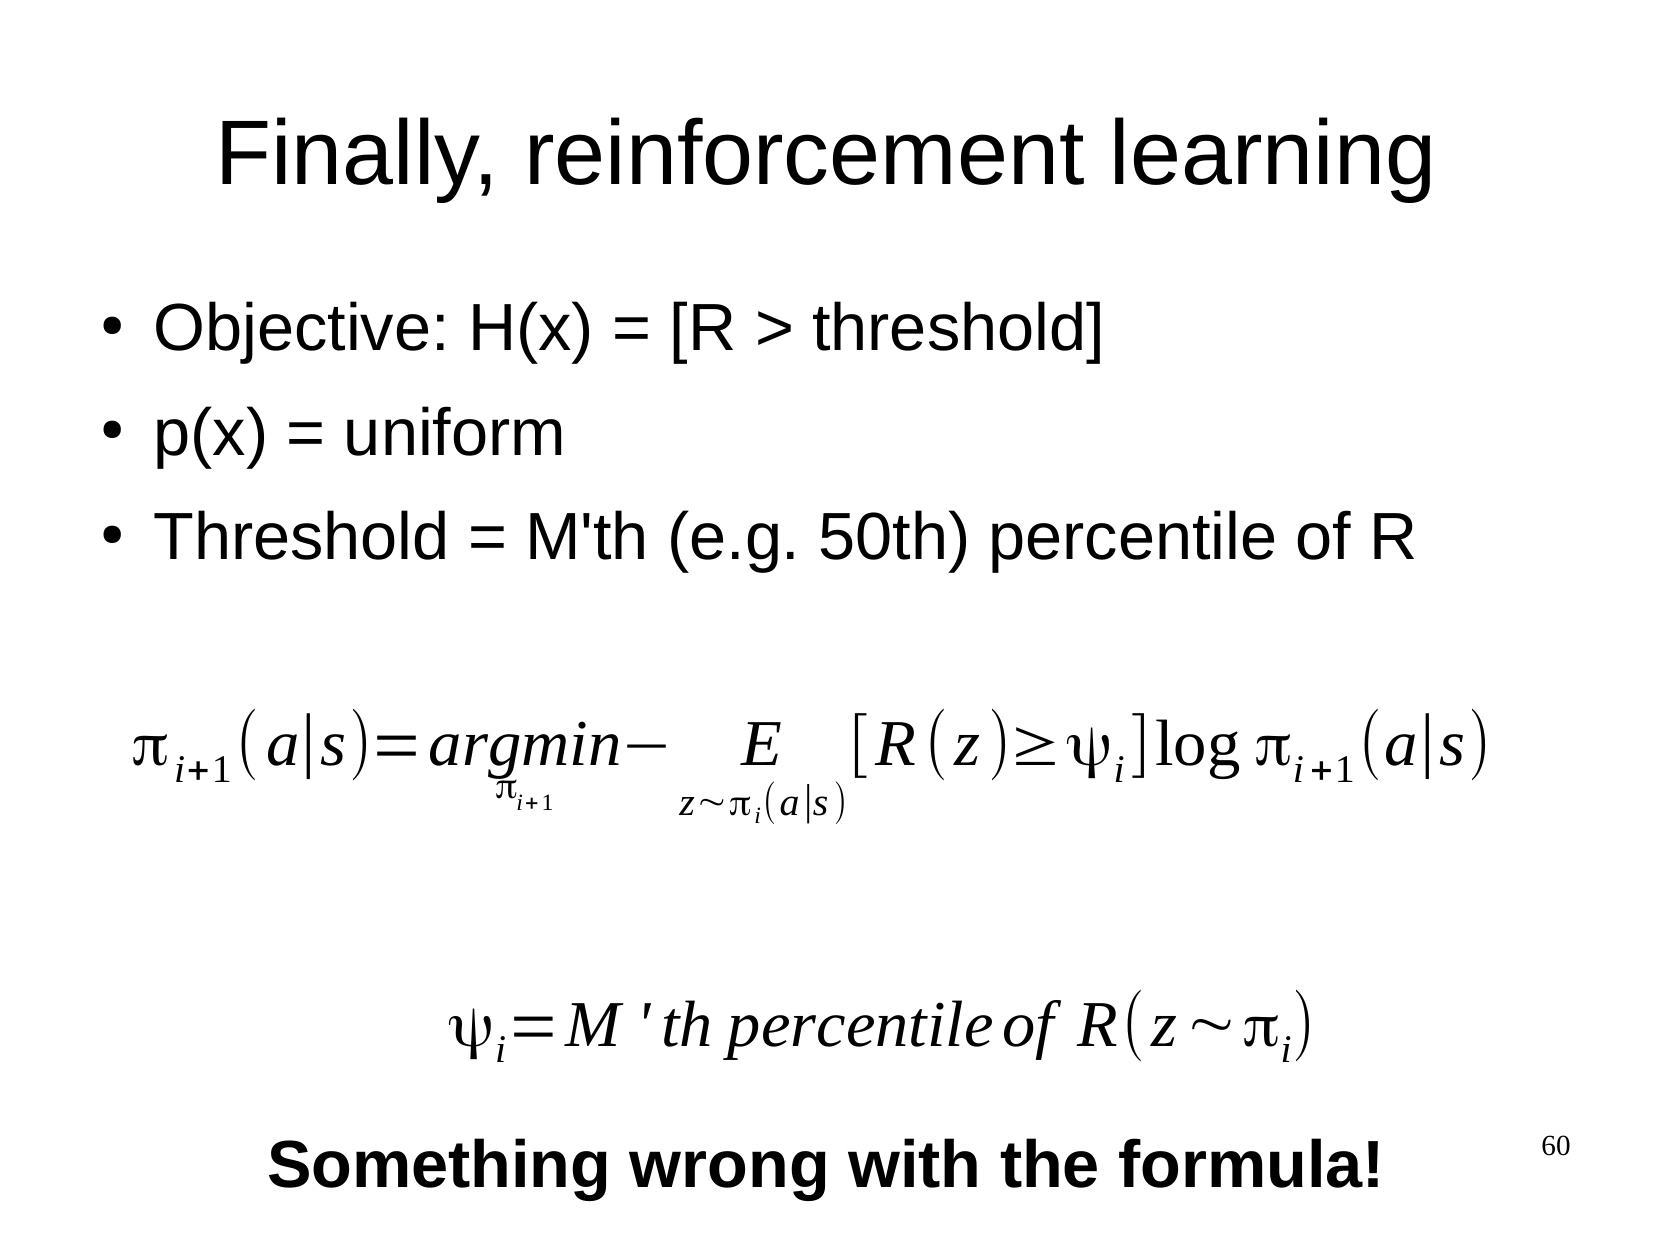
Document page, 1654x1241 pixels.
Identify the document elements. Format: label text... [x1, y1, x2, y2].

chart [115, 704, 1508, 831]
title Finally, reinforcement learning [82, 49, 1571, 257]
text_box Something wrong with the formula! [252, 1119, 1402, 1210]
chart [428, 984, 1333, 1070]
list Objective: H(x) = [R > threshold] p(x) = uniform Threshold = M'th (e.g. 50th) percentile of R [82, 290, 1571, 1241]
